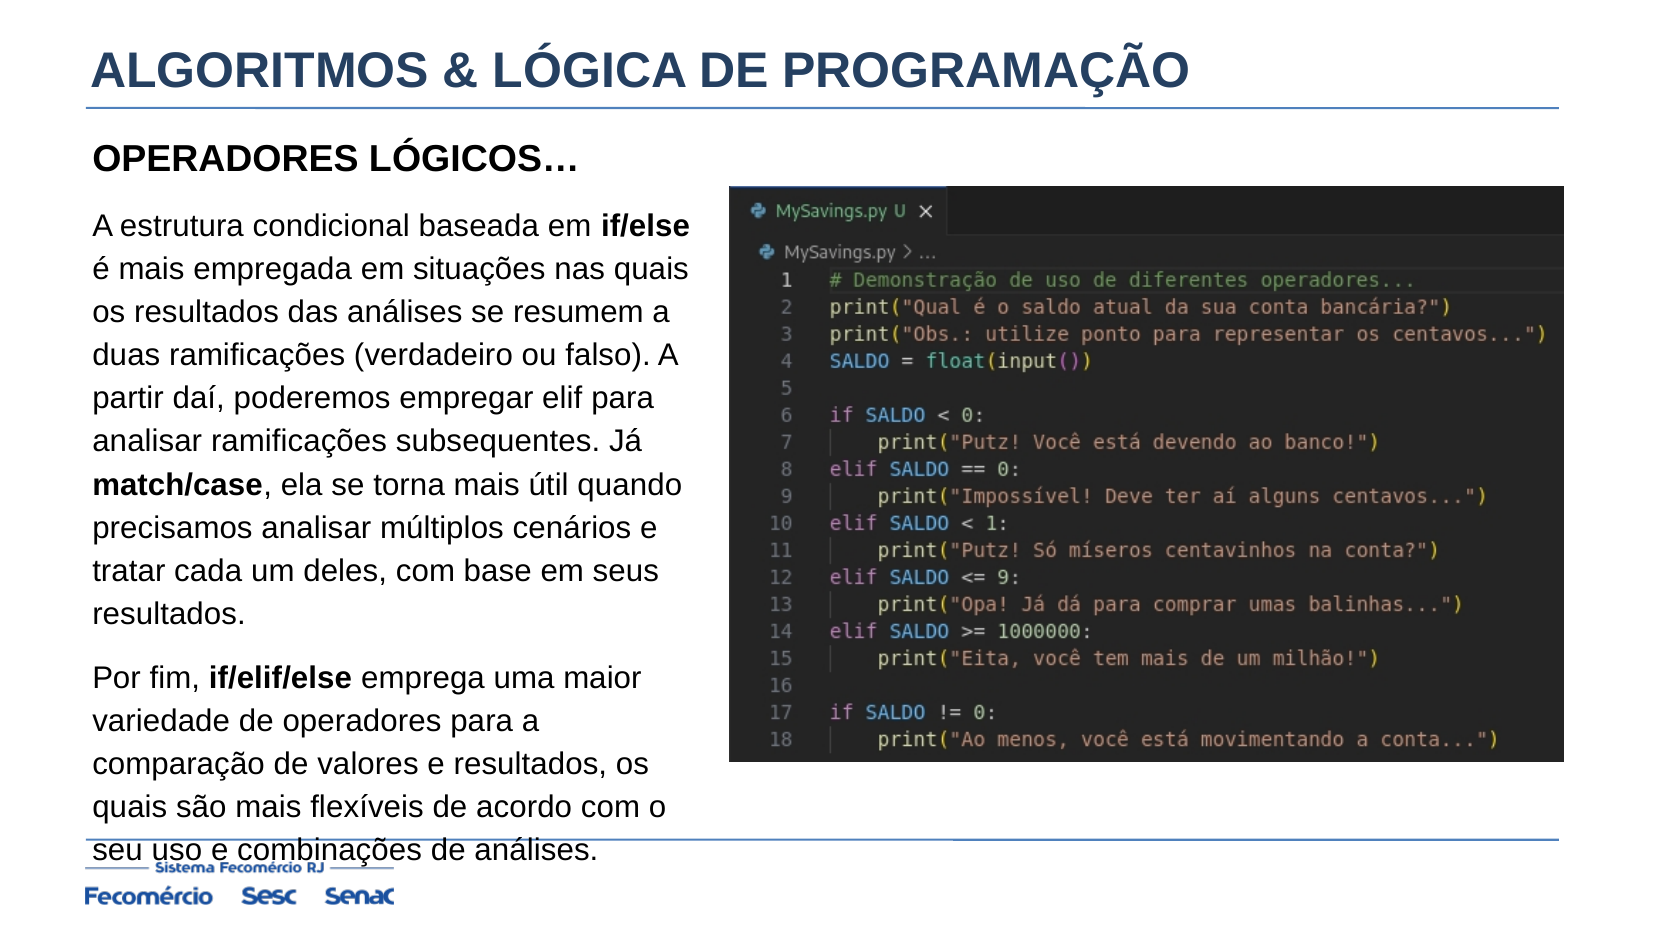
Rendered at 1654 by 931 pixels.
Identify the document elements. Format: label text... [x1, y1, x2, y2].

picture [392, 845, 401, 850]
picture [111, 845, 120, 850]
picture [62, 845, 416, 921]
text_box ALGORITMOS & LÓGICA DE PROGRAMAÇÃO [90, 32, 1564, 104]
picture [342, 852, 350, 858]
picture [215, 845, 224, 850]
picture [301, 845, 309, 858]
text_box OPERADORES LÓGICOS… A estrutura condicional baseada em if/else é mais empregada em situações nas quais os resultados das análises se resumem a duas ramificações (verdadeiro ou falso). A partir daí, poderemos empregar elif para analisar ramificações subsequentes. Já match/case, ela se torna mais útil quando precisamos analisar múltiplos cenários e tratar cada um deles, com base em seus resultados. Por fim, if/elif/else emprega uma maior variedade de operadores para a comparação de valores e resultados, os quais são mais flexíveis de acordo com o seu uso e combinações de análises. [77, 112, 730, 836]
picture [729, 186, 1564, 762]
picture [256, 845, 265, 858]
picture [375, 845, 384, 858]
picture [188, 845, 197, 858]
